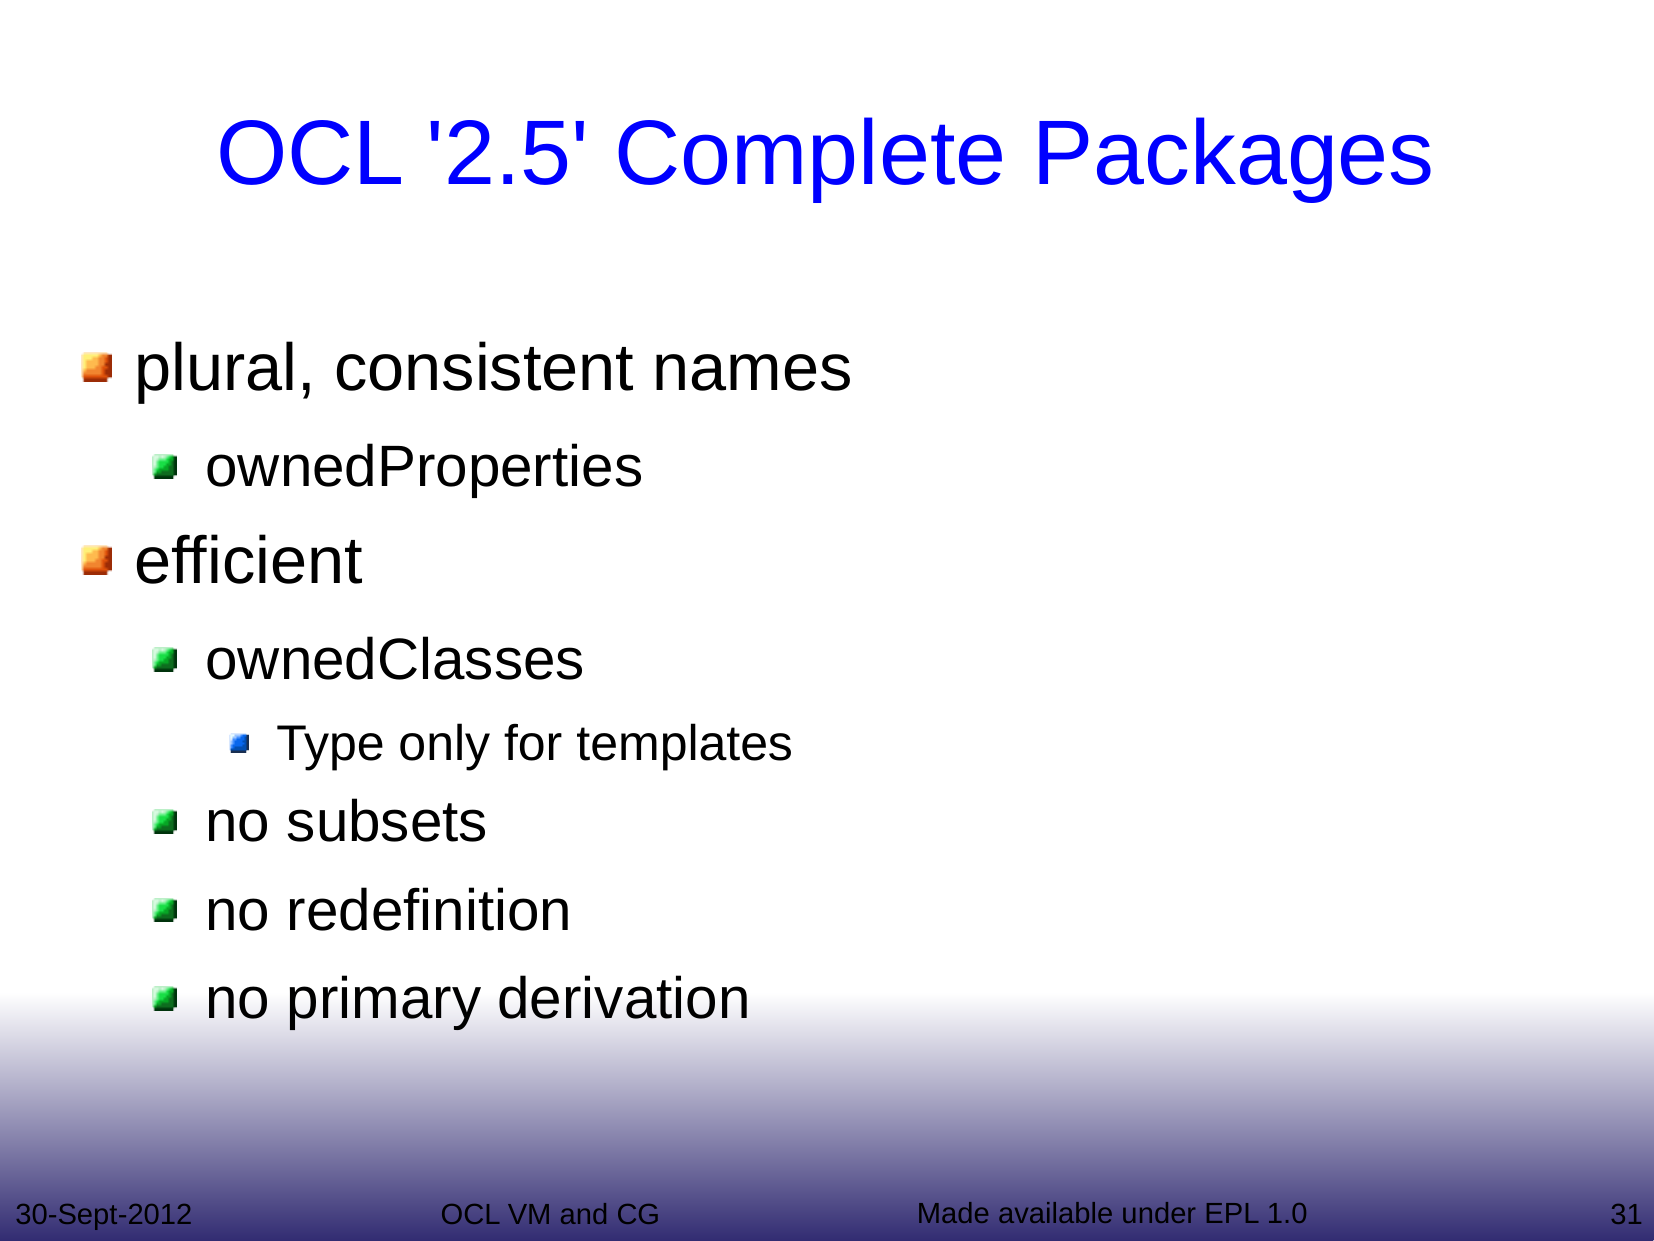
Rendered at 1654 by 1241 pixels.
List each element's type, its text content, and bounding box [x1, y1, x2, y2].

list plural, consistent names ownedProperties efficient ownedClasses Type only for templates no subsets no redefinition no primary derivation [63, 329, 932, 1088]
title OCL '2.5' Complete Packages [82, 49, 1571, 257]
